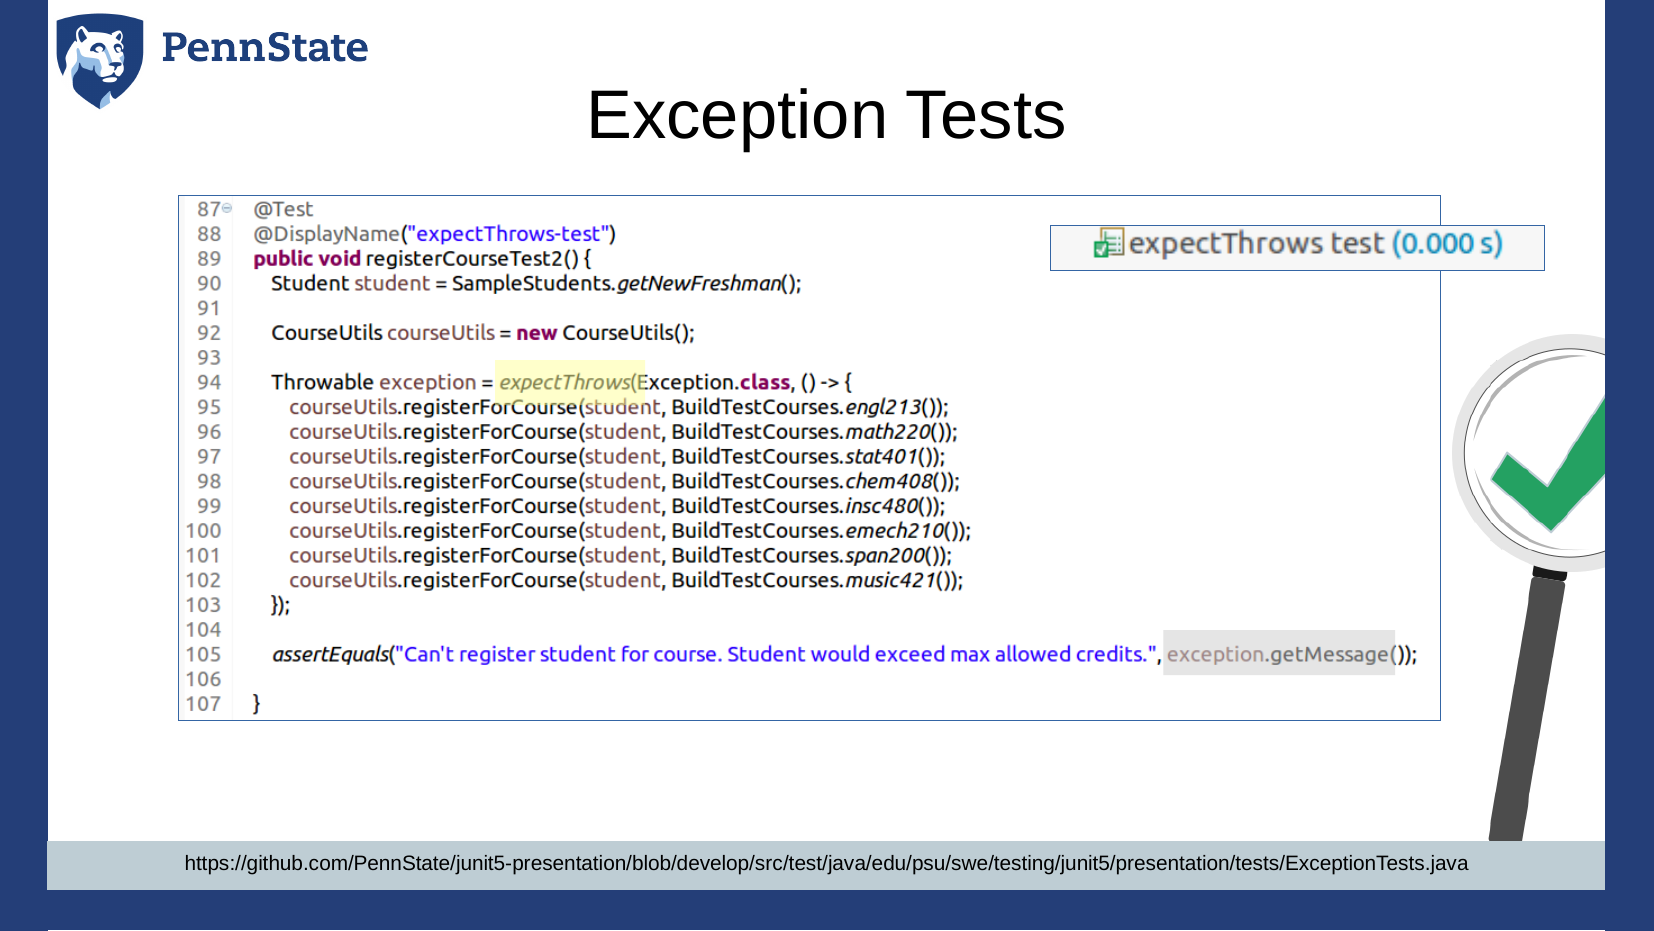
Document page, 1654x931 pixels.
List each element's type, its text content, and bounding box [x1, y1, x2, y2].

picture [1452, 334, 1605, 841]
picture [48, 0, 411, 152]
title https://github.com/PennState/junit5-presentation/blob/develop/src/test/java/edu/psu/swe/testing/junit5/presentation/tests/ExceptionTests.java [162, 816, 1492, 910]
text_box [495, 360, 646, 406]
text_box [1163, 630, 1396, 676]
title Exception Tests [82, 37, 1571, 193]
picture [178, 195, 1545, 721]
